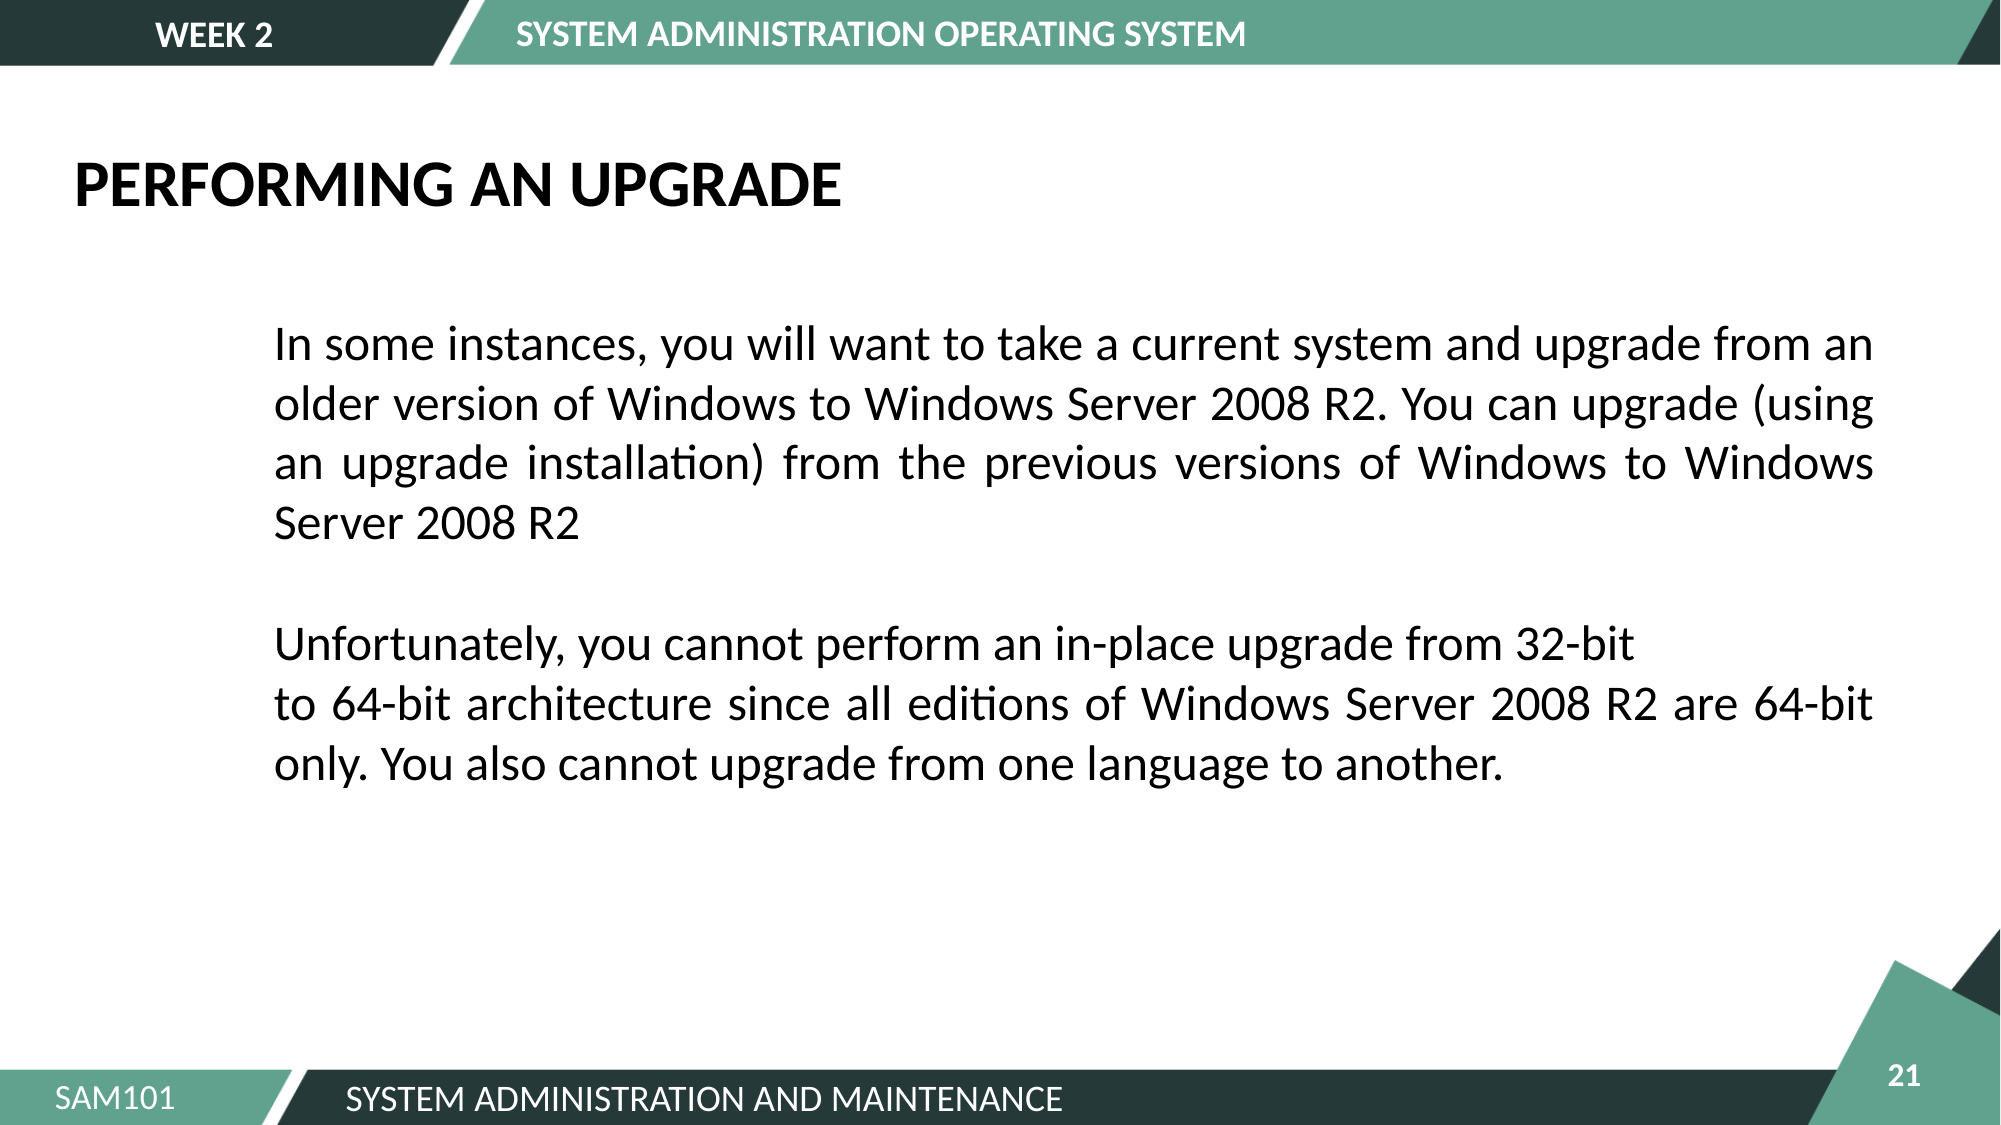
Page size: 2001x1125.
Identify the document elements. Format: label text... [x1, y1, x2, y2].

picture [0, 0, 2001, 1125]
text_box SAM101 [39, 1066, 233, 1125]
text_box In some instances, you will want to take a current system and upgrade from an older version of Windows to Windows Server 2008 R2. You can upgrade (using an upgrade installation) from the previous versions of Windows to Windows Server 2008 R2 Unfortunately, you cannot perform an in-place upgrade from 32-bit to 64-bit architecture since all editions of Windows Server 2008 R2 are 64-bit only. You also cannot upgrade from one language to another. [258, 294, 1890, 805]
slide_number <number> [1486, 1042, 1937, 1103]
text_box SYSTEM ADMINISTRATION AND MAINTENANCE [330, 1066, 1332, 1125]
text_box SYSTEM ADMINISTRATION OPERATING SYSTEM [501, 1, 1937, 62]
text_box WEEK 2 [98, 2, 331, 63]
text_box PERFORMING AN UPGRADE [59, 134, 1331, 237]
